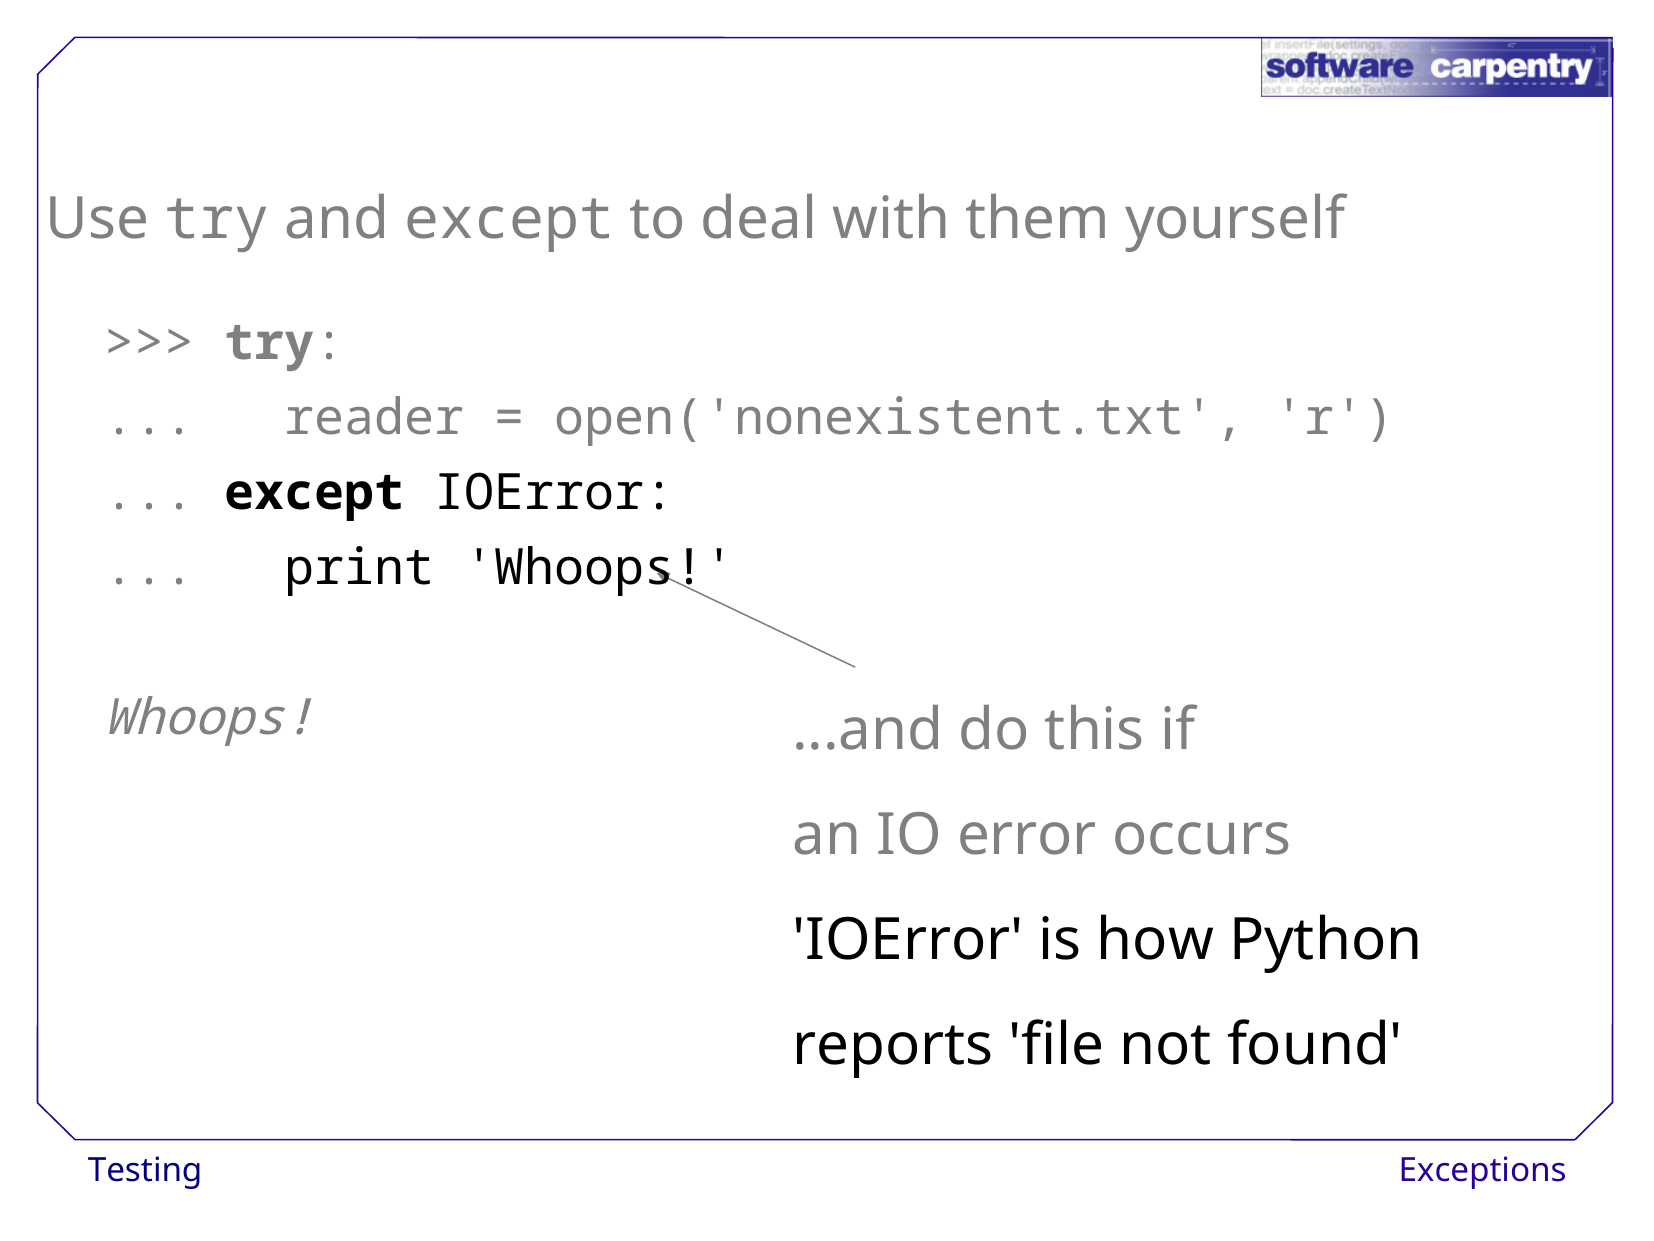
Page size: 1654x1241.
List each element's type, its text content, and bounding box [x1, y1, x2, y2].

text_box Use try and except to deal with them yourself [31, 138, 1511, 259]
text_box ...and do this if an IO error occurs 'IOError' is how Python reports 'file not found' [777, 648, 1588, 1084]
text_box >>> try: ... reader = open('nonexistent.txt', 'r') ... except IOError: ... print 'Whoops!' Whoops! [89, 287, 1512, 1037]
picture [1261, 39, 1613, 97]
